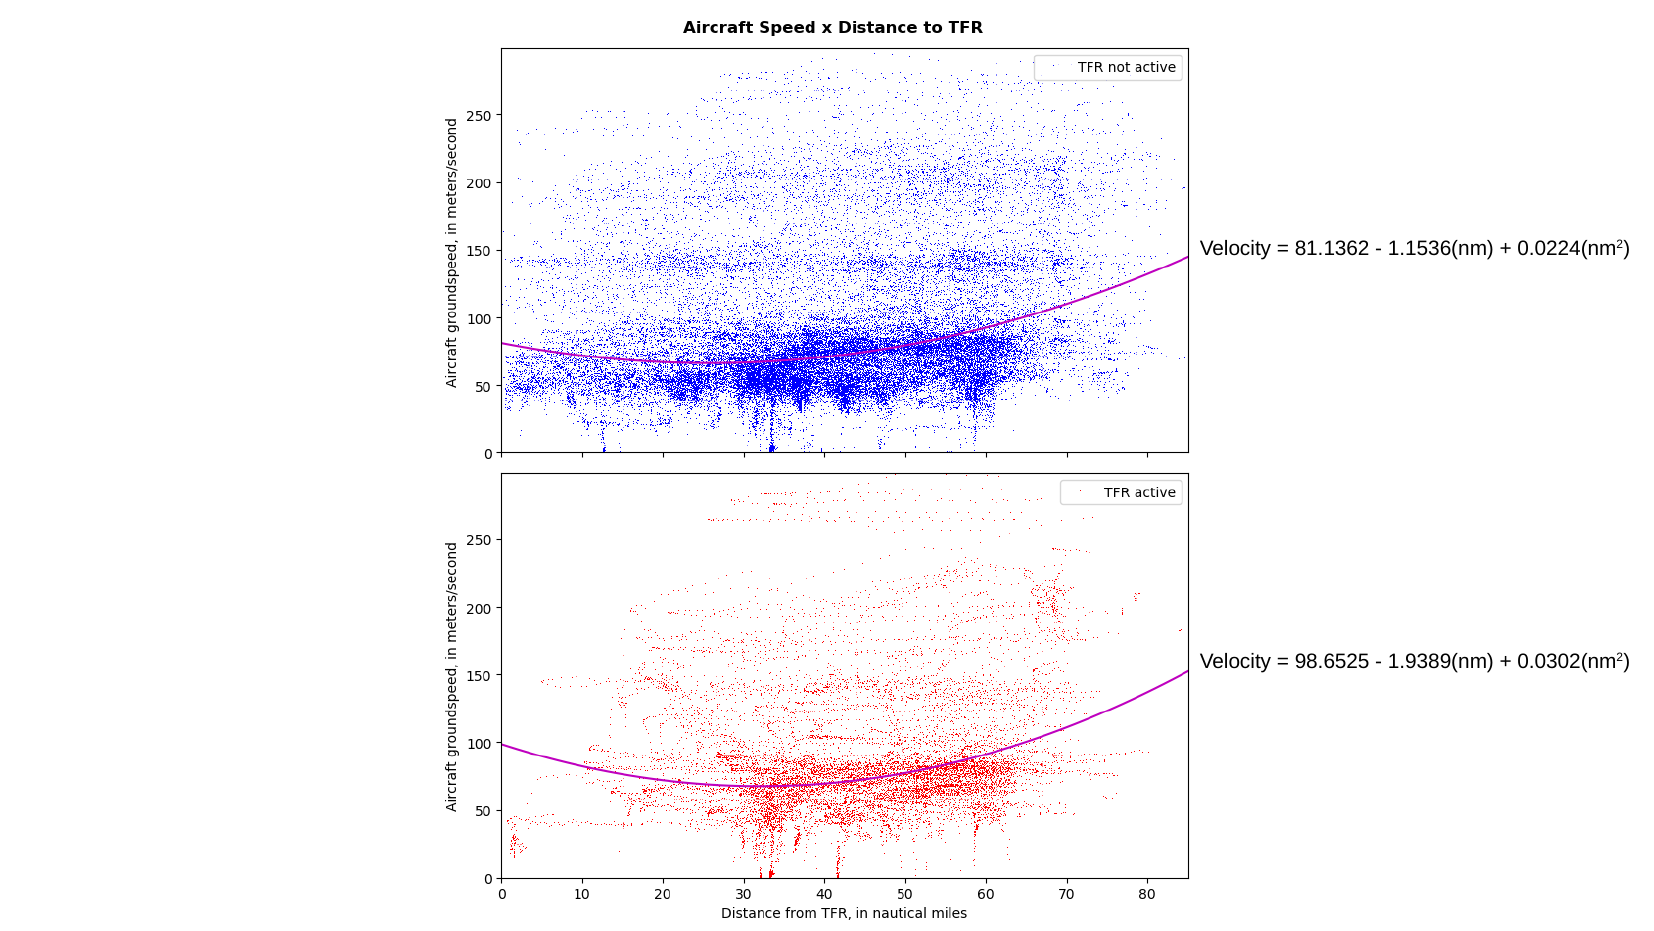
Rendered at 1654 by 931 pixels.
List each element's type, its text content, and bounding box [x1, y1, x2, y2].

picture [390, 2, 1276, 931]
text_box Velocity = 98.6525 - 1.9389(nm) + 0.0302(nm2) [1185, 642, 1654, 686]
text_box Velocity = 81.1362 - 1.1536(nm) + 0.0224(nm2) [1185, 229, 1654, 273]
